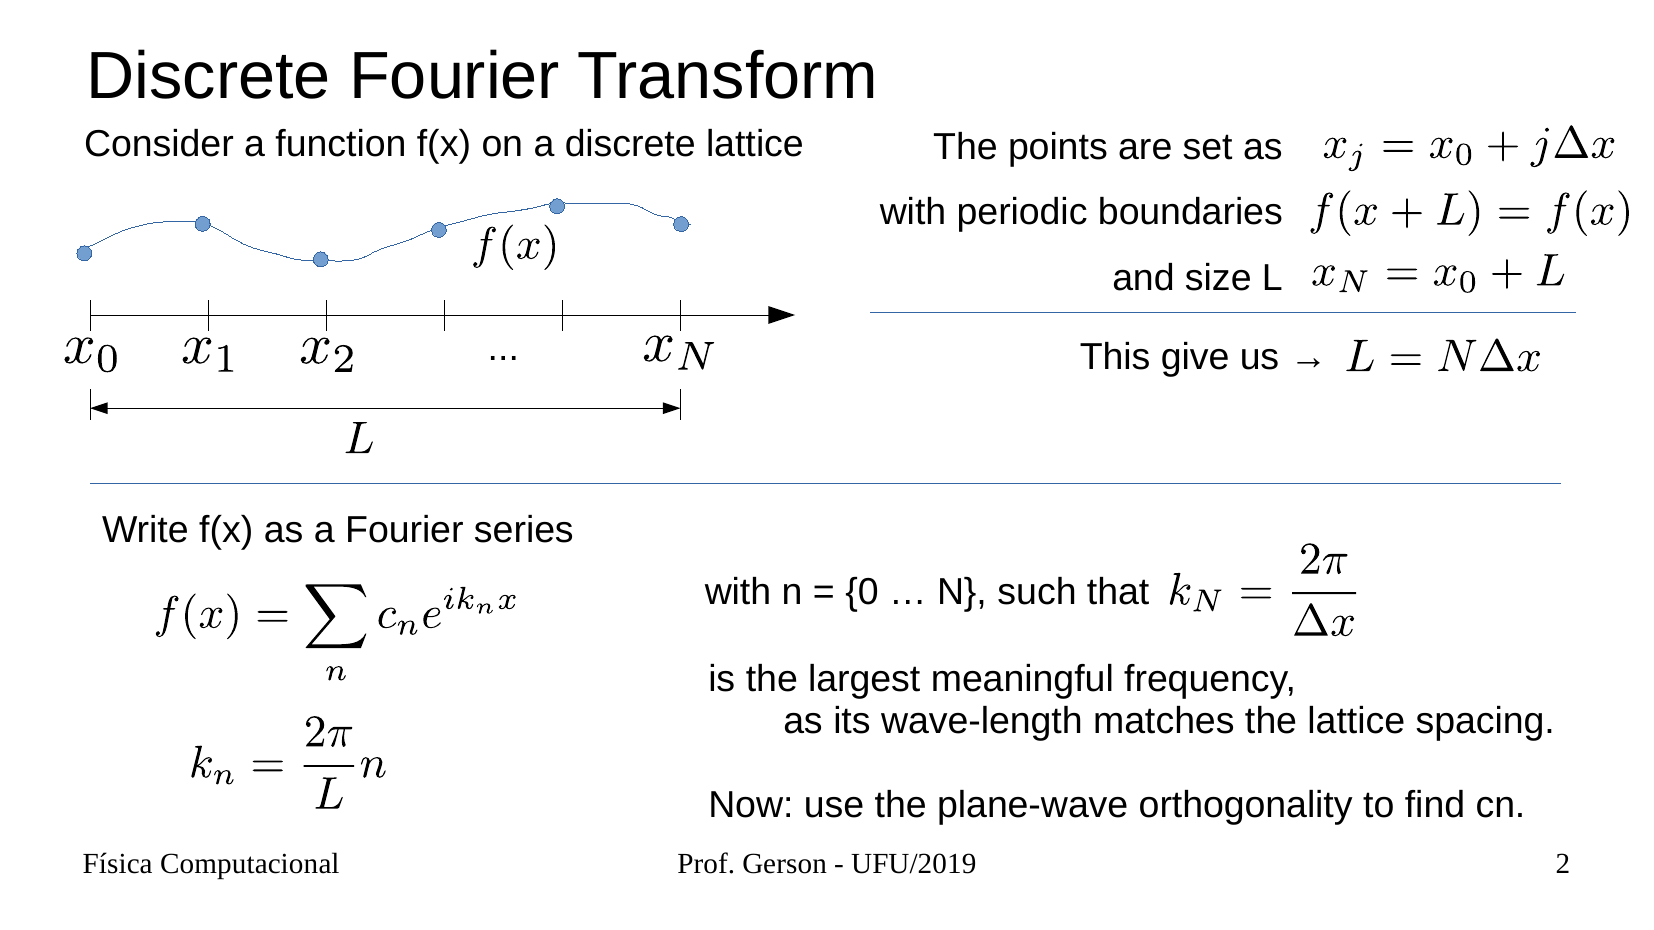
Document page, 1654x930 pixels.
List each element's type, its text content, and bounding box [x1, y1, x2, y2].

text_box The points are set as with periodic boundaries and size L [865, 117, 1298, 306]
picture [187, 714, 388, 811]
picture [178, 335, 236, 374]
text_box Discrete Fourier Transform [71, 31, 1203, 124]
picture [1320, 123, 1617, 173]
text_box with n = {0 … N}, such that [690, 562, 1165, 620]
text_box Write f(x) as a Fourier series [87, 501, 589, 559]
picture [151, 582, 518, 683]
picture [642, 335, 715, 370]
picture [1306, 188, 1631, 238]
text_box [313, 251, 329, 267]
text_box Consider a function f(x) on a discrete lattice [69, 114, 820, 172]
text_box ... [473, 319, 535, 376]
text_box [431, 222, 447, 238]
picture [296, 335, 355, 375]
text_box [195, 216, 211, 232]
picture [343, 422, 373, 454]
picture [60, 335, 119, 375]
picture [470, 224, 556, 270]
text_box is the largest meaningful frequency, as its wave-length matches the lattice spacing. Now: use the plane-wave orthogonality to find cn. [693, 650, 1606, 834]
text_box This give us → [1065, 328, 1343, 386]
text_box [673, 216, 689, 232]
picture [1165, 541, 1358, 638]
picture [1310, 254, 1565, 293]
text_box [549, 198, 565, 214]
picture [1344, 338, 1541, 372]
text_box [76, 245, 92, 261]
